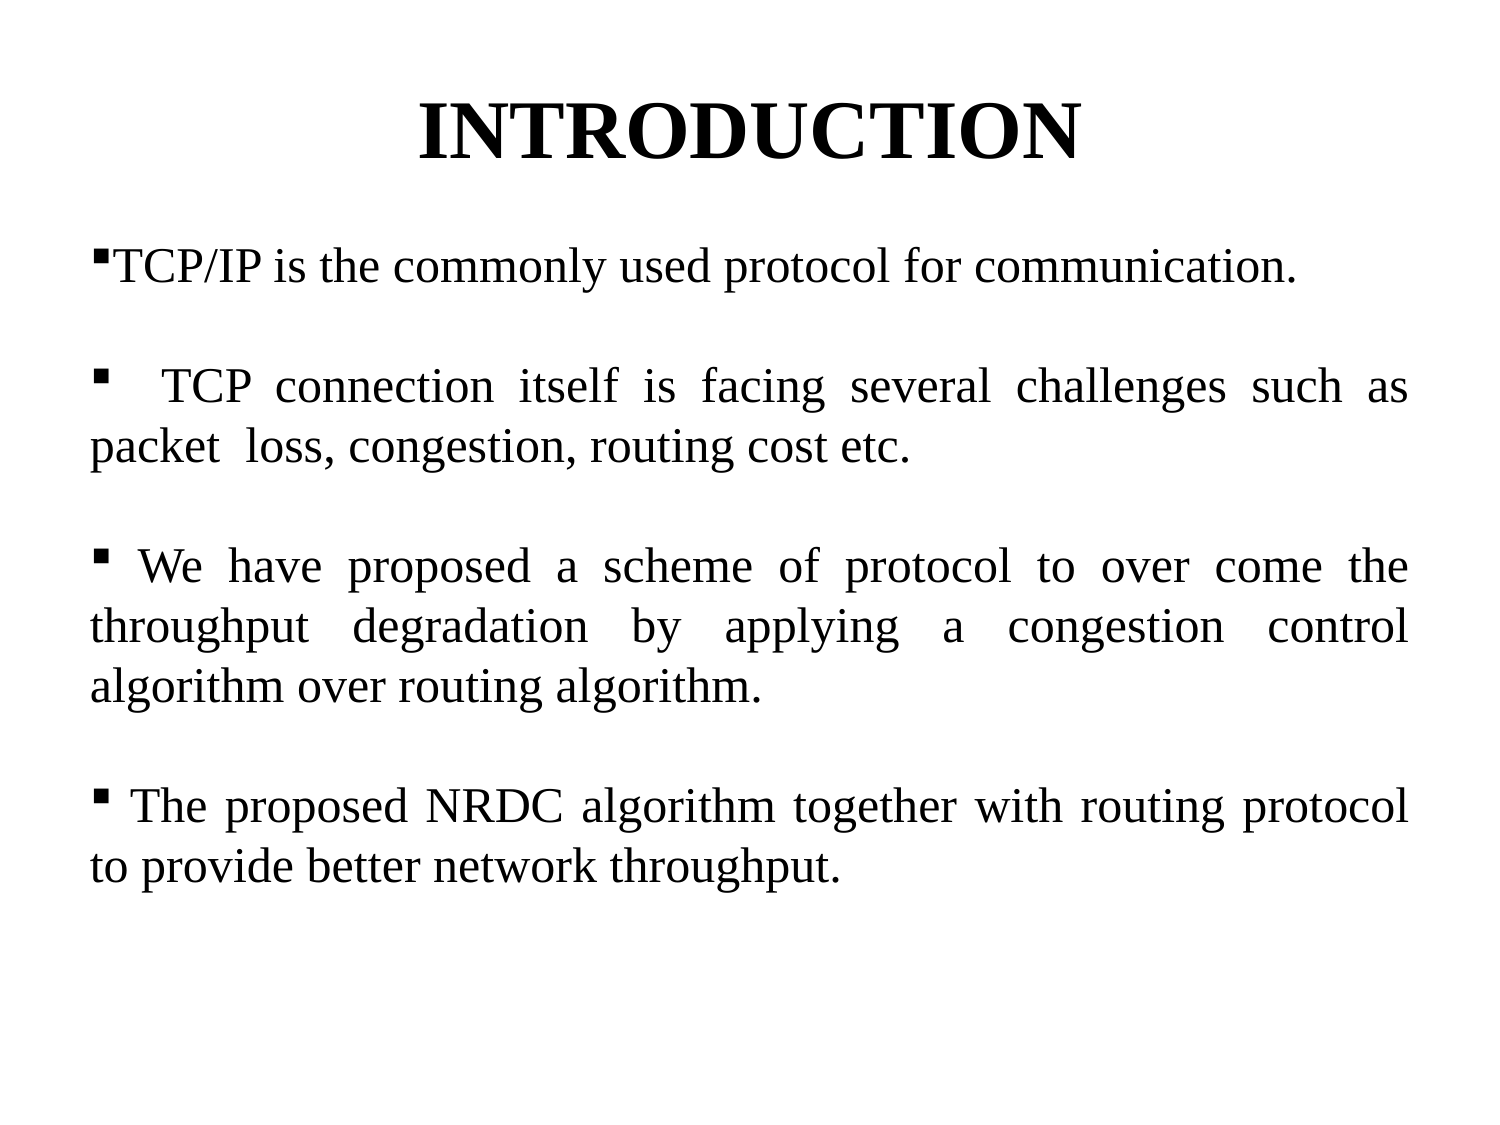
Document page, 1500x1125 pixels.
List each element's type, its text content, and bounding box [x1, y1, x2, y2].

text_box TCP/IP is the commonly used protocol for communication. TCP connection itself is facing several challenges such as packet loss, congestion, routing cost etc. We have proposed a scheme of protocol to over come the throughput degradation by applying a congestion control algorithm over routing algorithm. The proposed NRDC algorithm together with routing protocol to provide better network throughput. [74, 224, 1425, 900]
text_box INTRODUCTION [74, 37, 1425, 213]
